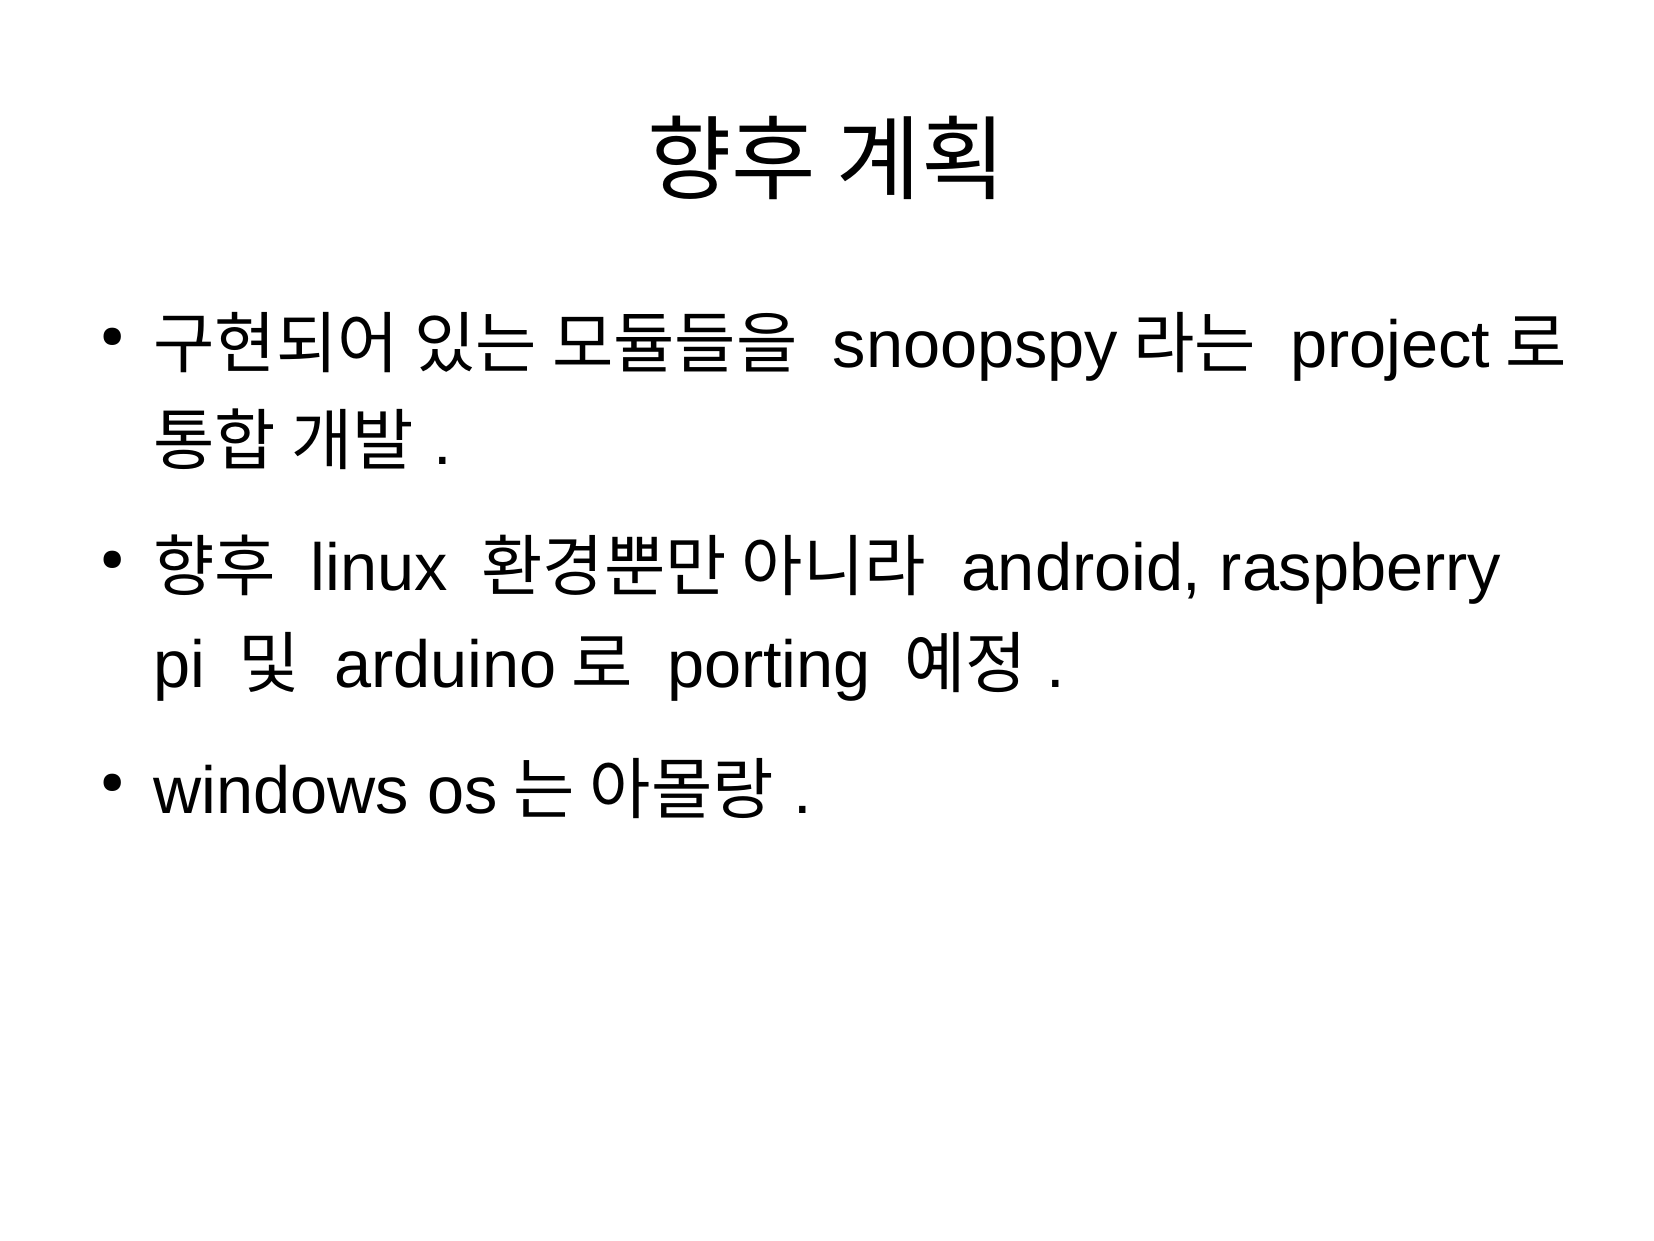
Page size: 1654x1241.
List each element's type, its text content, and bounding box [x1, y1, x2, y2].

title 향후 계획 [82, 49, 1571, 257]
list 구현되어 있는 모듈들을 snoopspy라는 project로 통합 개발. 향후 linux 환경뿐만 아니라 android, raspberry pi 및 arduino로 porting 예정. windows os는 아몰랑. [82, 290, 1571, 1010]
